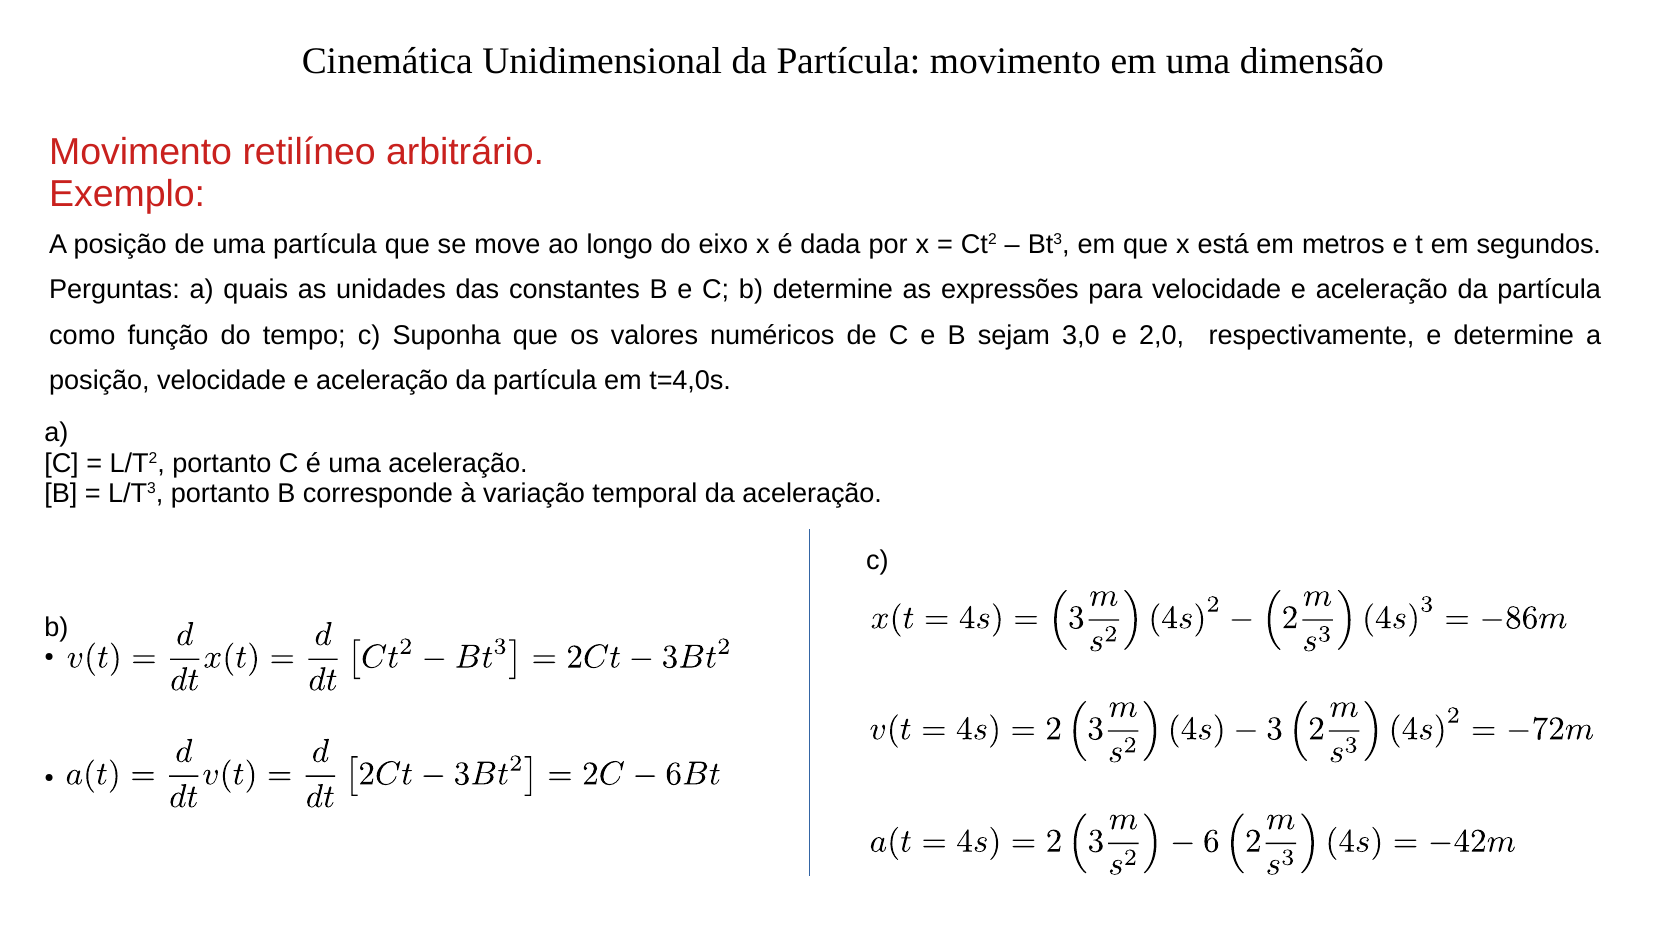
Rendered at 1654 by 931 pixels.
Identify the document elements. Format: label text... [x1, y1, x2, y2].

picture [869, 588, 1568, 653]
text_box a) [C] = L/T2, portanto C é uma aceleração. [B] = L/T3, portanto B corresponde à variação temporal da aceleração. [29, 410, 897, 516]
text_box b) [29, 604, 95, 802]
picture [869, 701, 1594, 763]
picture [869, 813, 1515, 875]
picture [65, 738, 720, 808]
text_box Cinemática Unidimensional da Partícula: movimento em uma dimensão [287, 11, 1401, 89]
text_box Movimento retilíneo arbitrário. Exemplo: A posição de uma partícula que se move ao longo do eixo x é dada por x = Ct2 – Bt3, em que x está em metros e t em segundos. Perguntas: a) quais as unidades das constantes B e C; b) determine as expressões para velocidade e aceleração da partícula como função do tempo; c) Suponha que os valores numéricos de C e B sejam 3,0 e 2,0, respectivamente, e determine a posição, velocidade e aceleração da partícula em t=4,0s. [34, 122, 1616, 403]
text_box c) [851, 537, 917, 583]
picture [95, 620, 731, 692]
